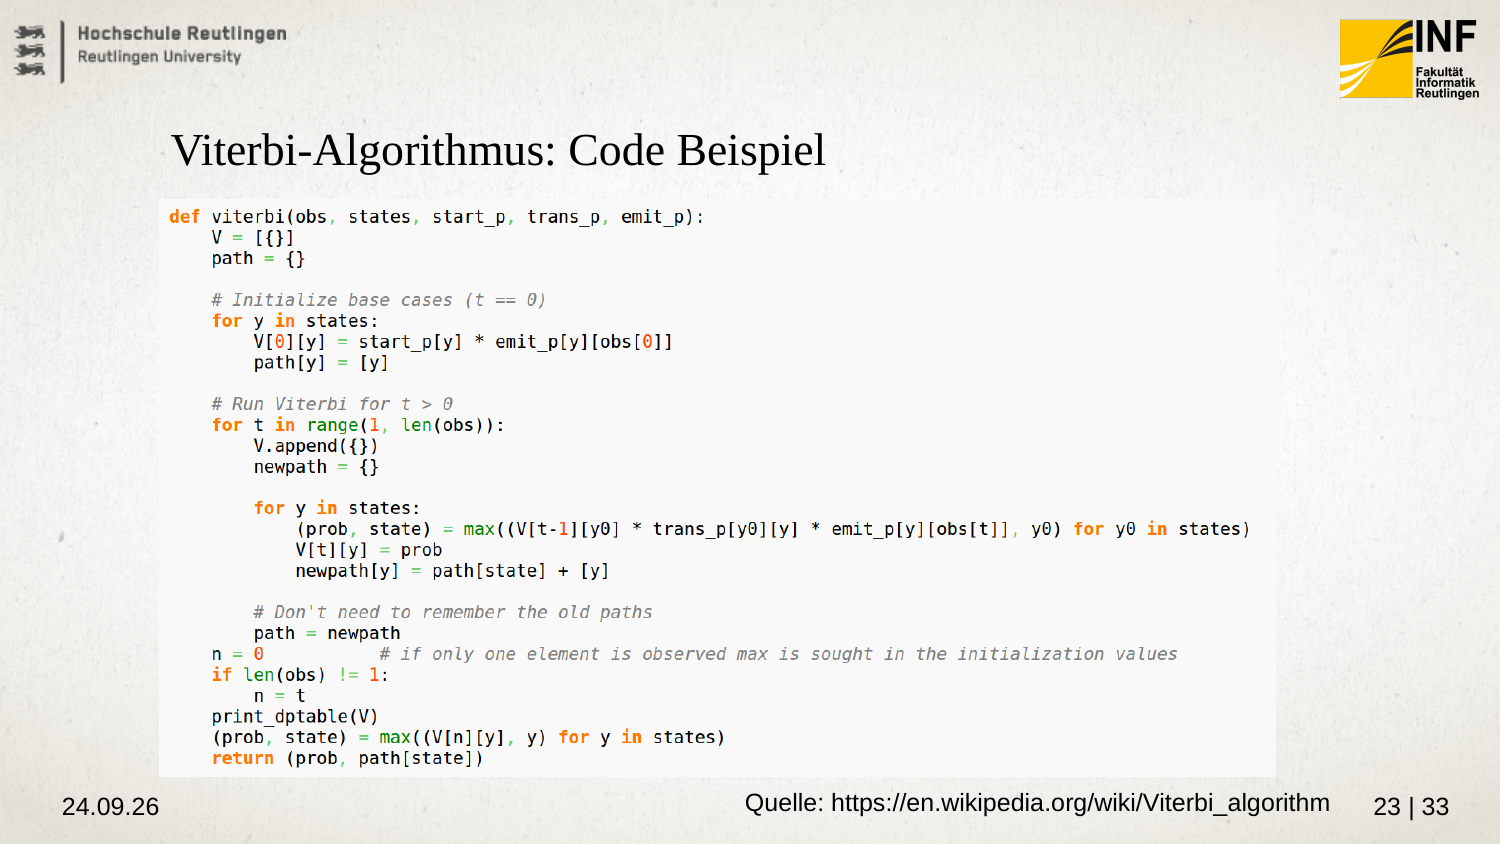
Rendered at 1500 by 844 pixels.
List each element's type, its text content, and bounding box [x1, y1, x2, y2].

picture [0, 0, 1500, 844]
text_box Quelle: https://en.wikipedia.org/wiki/Viterbi_algorithm [413, 782, 1347, 827]
title Viterbi-Algorithmus: Code Beispiel [159, 106, 1341, 188]
